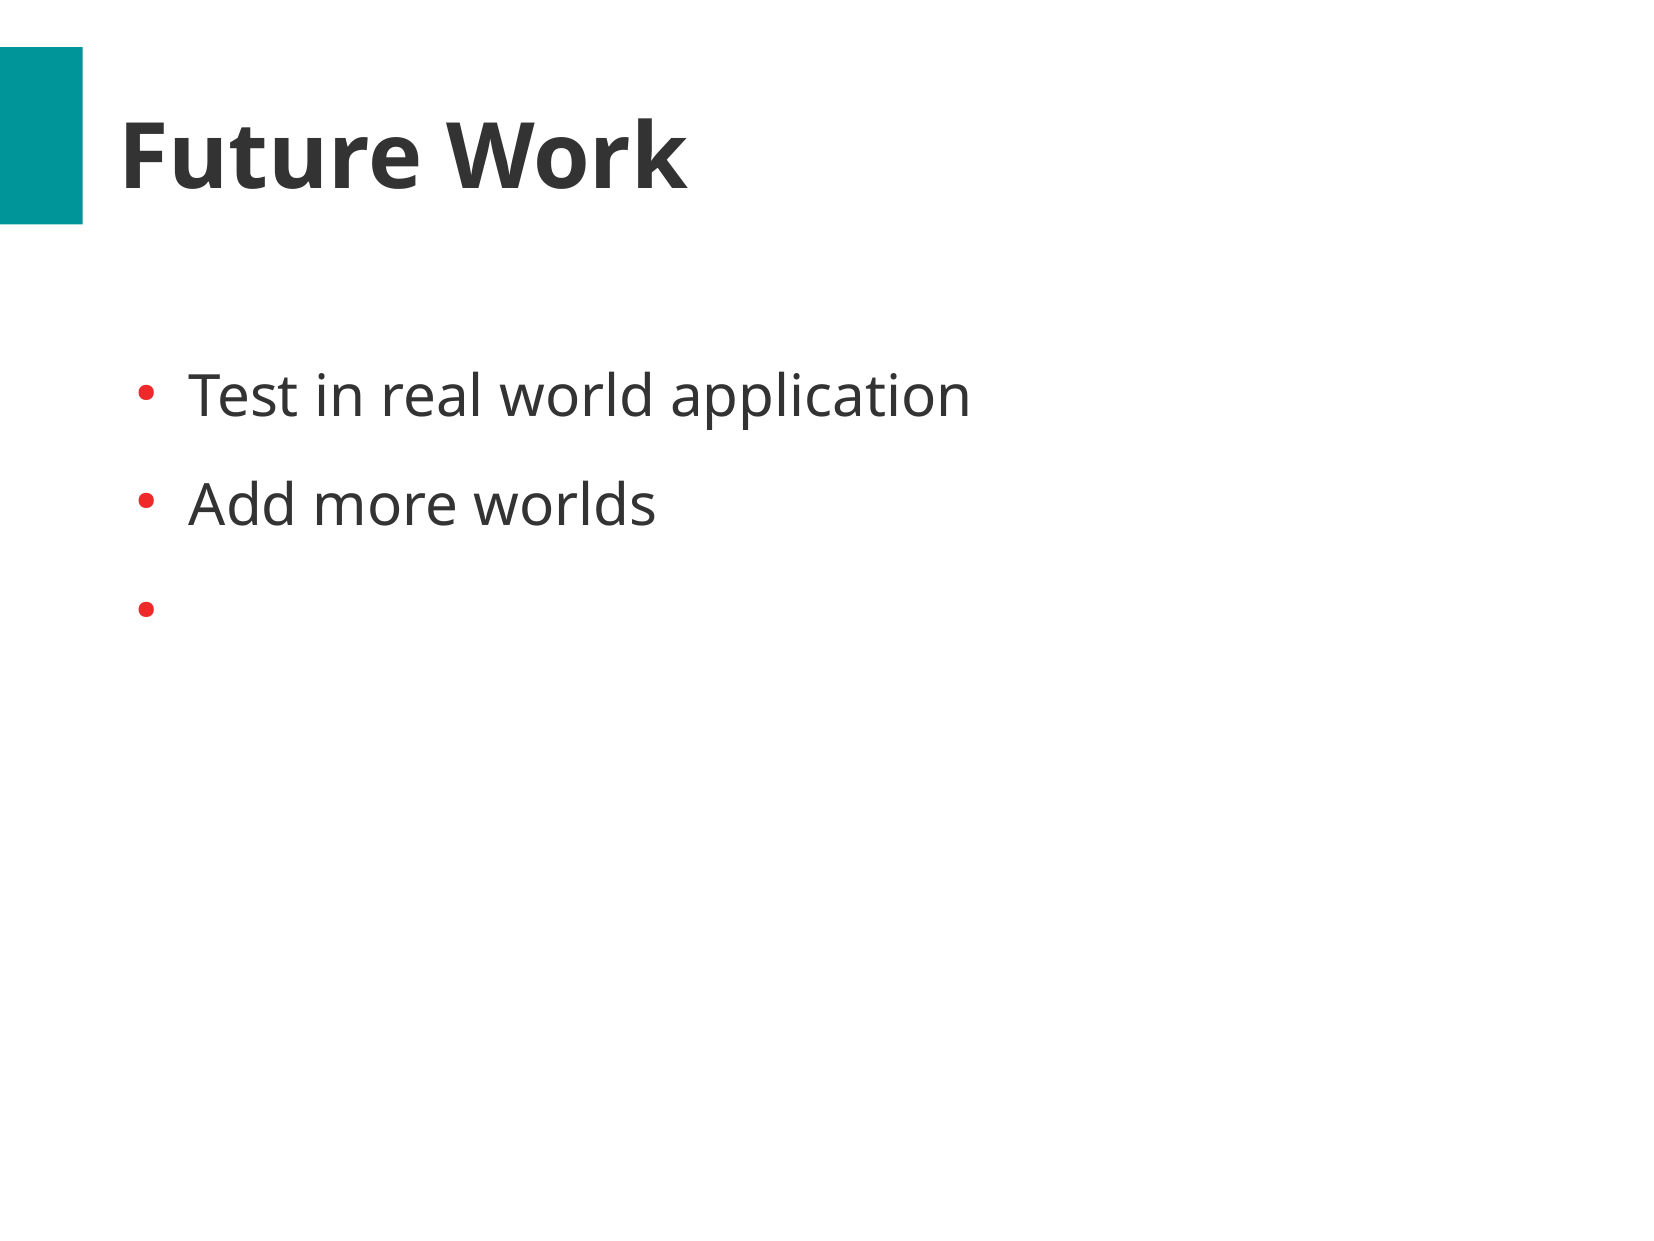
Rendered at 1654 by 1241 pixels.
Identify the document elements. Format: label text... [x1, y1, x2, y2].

title Future Work [118, 49, 1571, 257]
list Test in real world application Add more worlds [118, 354, 1536, 1074]
